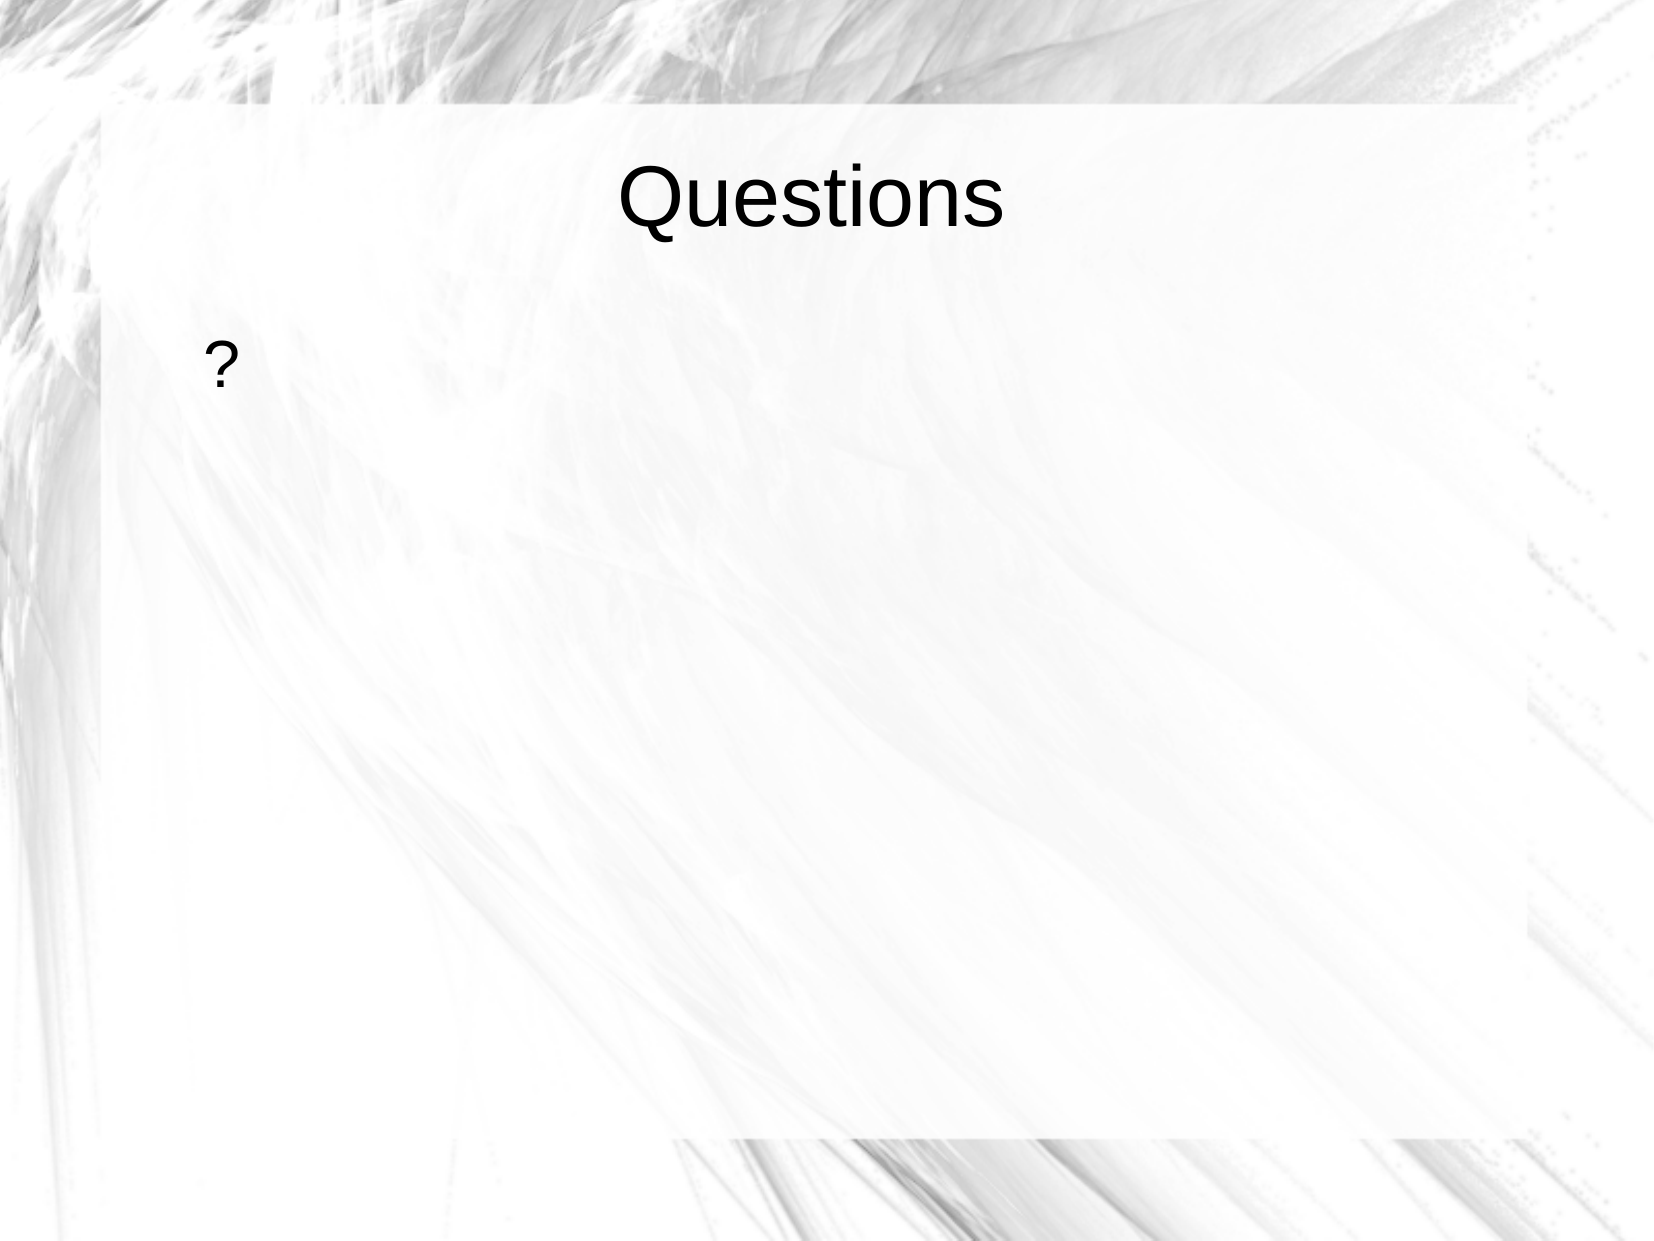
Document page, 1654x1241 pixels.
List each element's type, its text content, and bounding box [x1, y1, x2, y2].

picture [0, 0, 1654, 1241]
title Questions [118, 112, 1506, 281]
list ? [118, 319, 1571, 1040]
